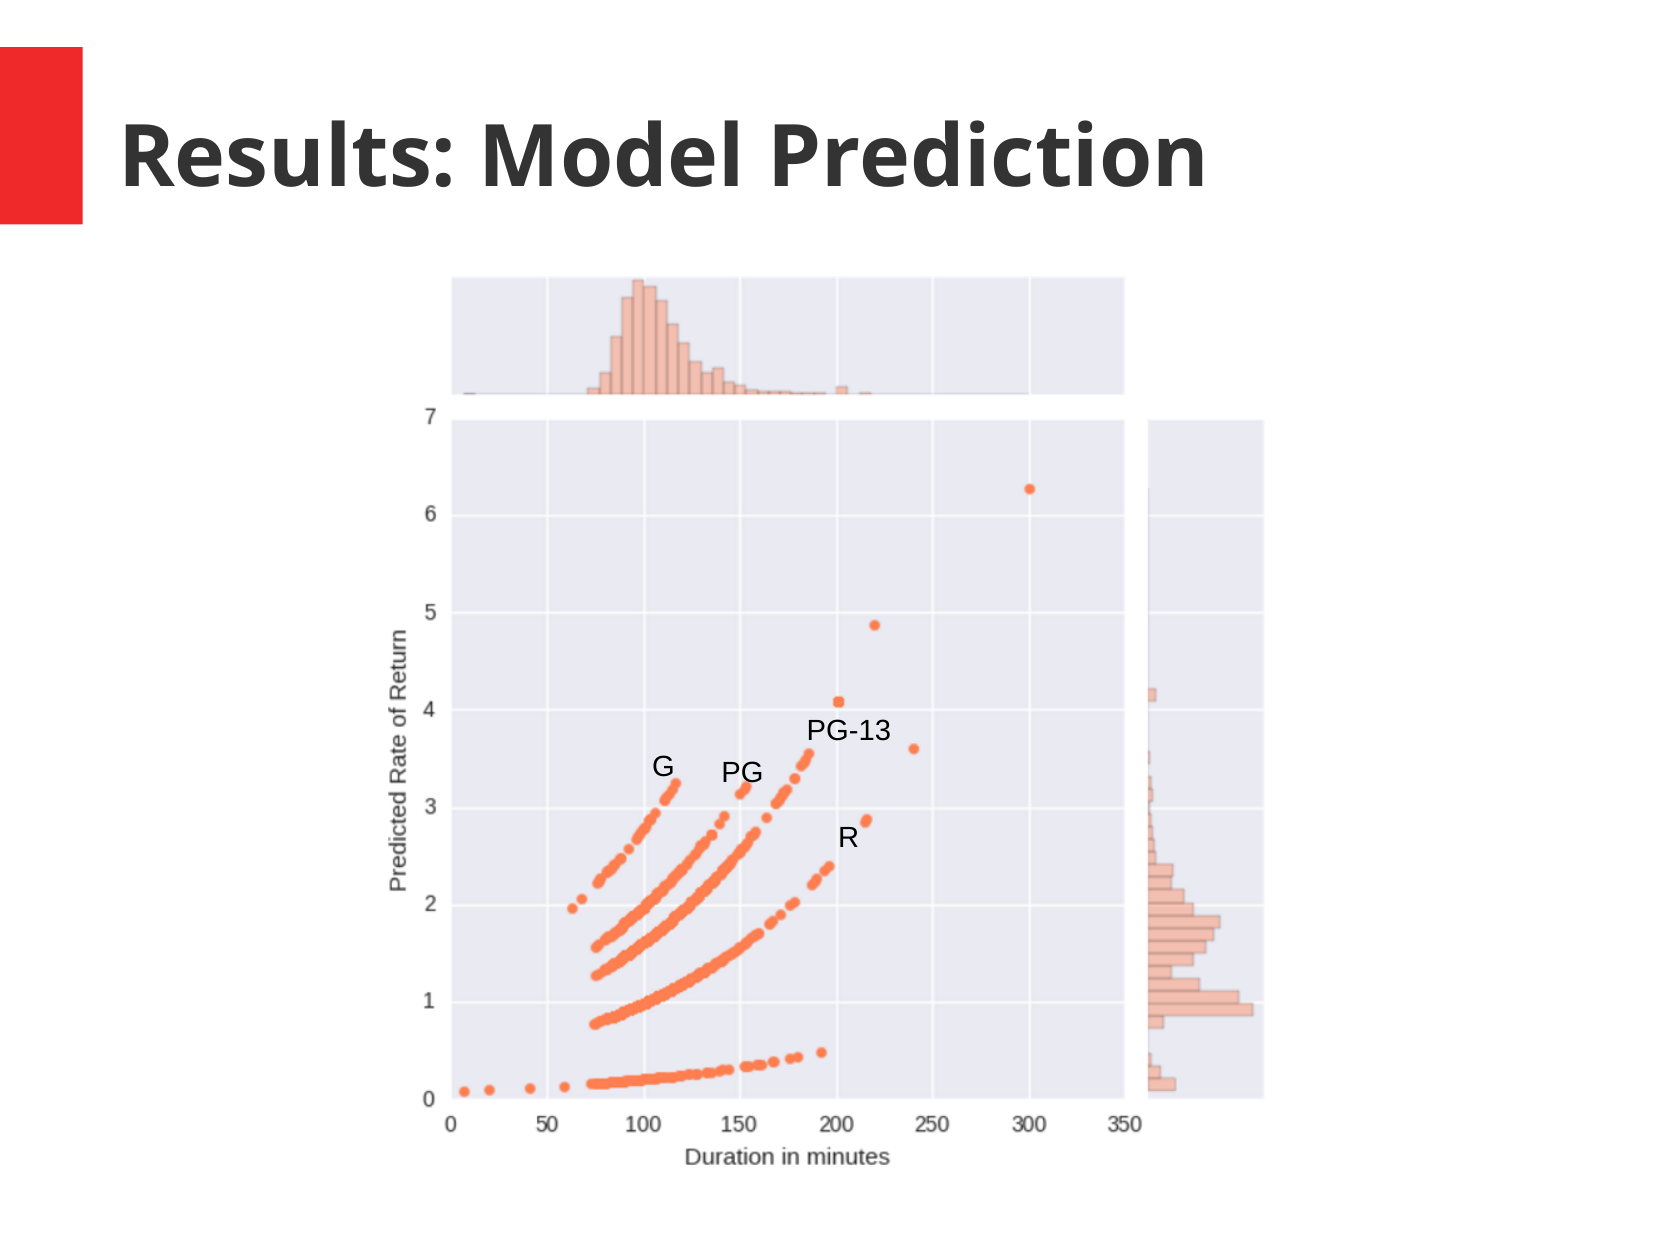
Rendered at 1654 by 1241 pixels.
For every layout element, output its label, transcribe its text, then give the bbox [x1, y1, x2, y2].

title Results: Model Prediction [118, 49, 1571, 257]
text_box PG-13 [791, 707, 907, 755]
text_box G [637, 742, 683, 791]
text_box PG [706, 748, 779, 796]
picture [362, 264, 1321, 1186]
text_box R [823, 813, 875, 861]
